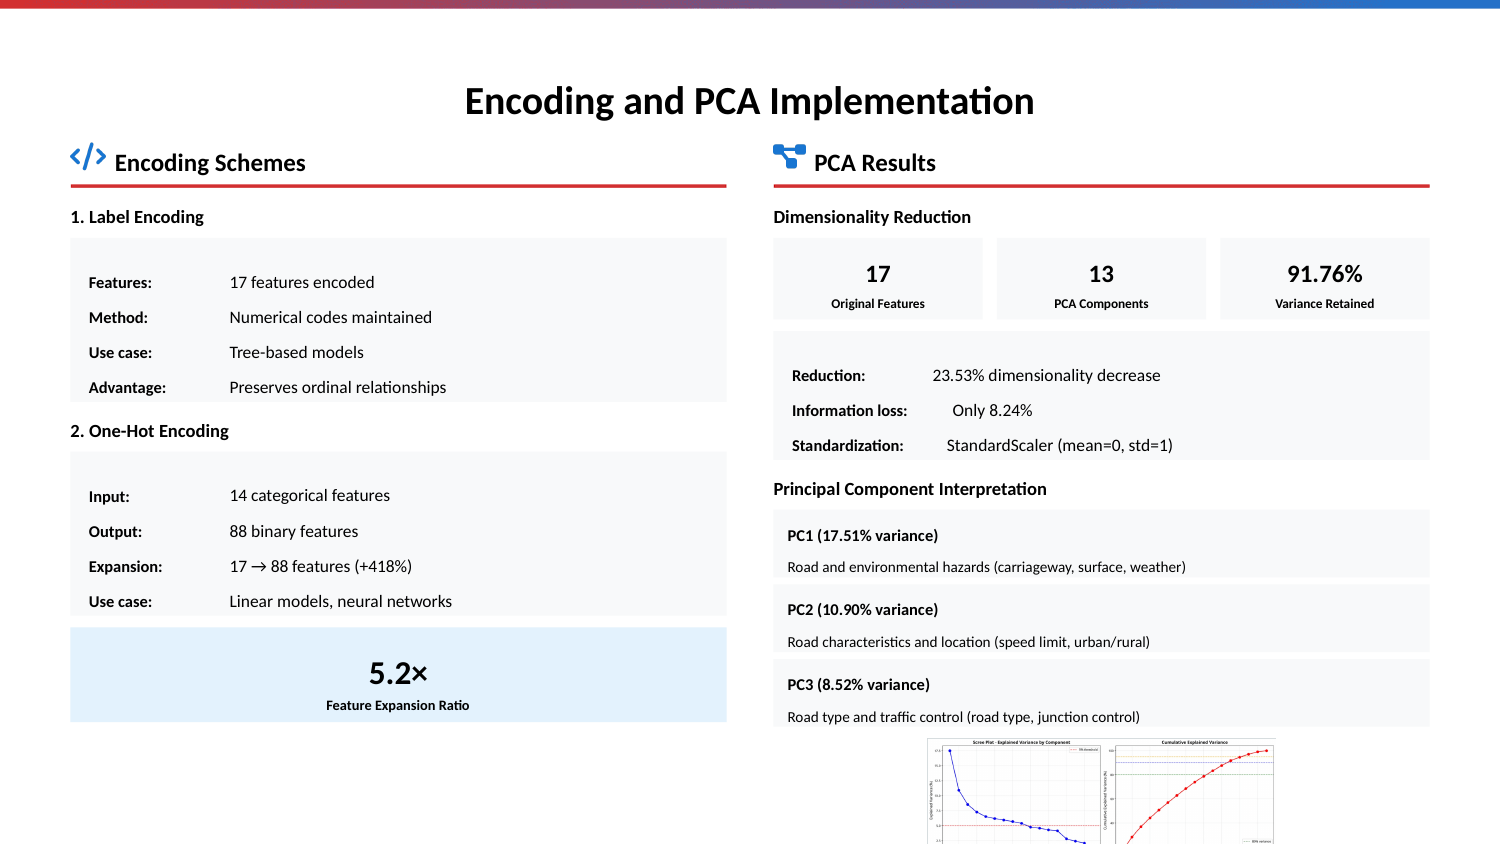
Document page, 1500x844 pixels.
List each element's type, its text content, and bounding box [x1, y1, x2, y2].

text_box Numerical codes maintained [229, 291, 482, 327]
text_box Input: [89, 470, 229, 505]
text_box 14 categorical features [229, 470, 431, 506]
text_box Features: [89, 256, 229, 291]
text_box Method: [89, 291, 229, 326]
text_box Output: [89, 505, 229, 540]
text_box Tree-based models [229, 326, 397, 362]
text_box 17 [787, 247, 969, 288]
text_box [773, 659, 1430, 727]
text_box Variance Retained [1234, 289, 1416, 312]
text_box Road type and traffic control (road type, junction control) [787, 695, 1416, 726]
text_box PCA Results [814, 136, 980, 177]
text_box [773, 331, 1430, 460]
text_box [773, 584, 1430, 653]
text_box [70, 237, 727, 402]
text_box Advantage: [89, 362, 229, 398]
text_box 1. Label Encoding [70, 197, 727, 228]
text_box Road characteristics and location (speed limit, urban/rural) [787, 620, 1416, 651]
text_box 23.53% dimensionality decrease [932, 349, 1215, 385]
text_box Reduction: [792, 349, 932, 384]
text_box Standardization: [792, 420, 946, 456]
text_box [773, 509, 1430, 578]
text_box 17 → 88 features (+418%) [229, 540, 454, 575]
text_box Feature Expansion Ratio [88, 690, 708, 714]
picture [0, 0, 1500, 844]
text_box Information loss: [792, 384, 952, 420]
text_box 88 binary features [229, 505, 390, 540]
text_box StandardScaler (mean=0, std=1) [946, 420, 1227, 456]
text_box Use case: [89, 326, 229, 362]
text_box Linear models, neural networks [229, 575, 508, 611]
text_box [996, 237, 1207, 320]
text_box Use case: [89, 575, 230, 612]
text_box Original Features [787, 289, 969, 312]
text_box PC3 (8.52% variance) [787, 666, 1416, 694]
text_box Encoding Schemes [114, 136, 375, 177]
text_box Encoding and PCA Implementation [70, 58, 1430, 123]
text_box PC1 (17.51% variance) [787, 516, 1416, 545]
text_box [70, 451, 727, 616]
text_box [773, 237, 983, 320]
text_box PCA Components [1010, 289, 1193, 312]
text_box 13 [1010, 247, 1193, 288]
text_box Road and environmental hazards (carriageway, surface, weather) [787, 545, 1416, 576]
text_box 5.2× [88, 636, 708, 690]
text_box 2. One-Hot Encoding [70, 411, 727, 442]
text_box 91.76% [1234, 247, 1416, 288]
text_box Only 8.24% [952, 384, 1052, 420]
text_box [1220, 237, 1430, 320]
text_box Principal Component Interpretation [773, 469, 1430, 500]
text_box PC2 (10.90% variance) [787, 591, 1416, 620]
text_box Expansion: [89, 540, 229, 575]
text_box Dimensionality Reduction [773, 197, 1430, 228]
text_box 17 features encoded [229, 256, 410, 291]
text_box Preserves ordinal relationships [229, 362, 501, 398]
text_box [70, 627, 727, 723]
